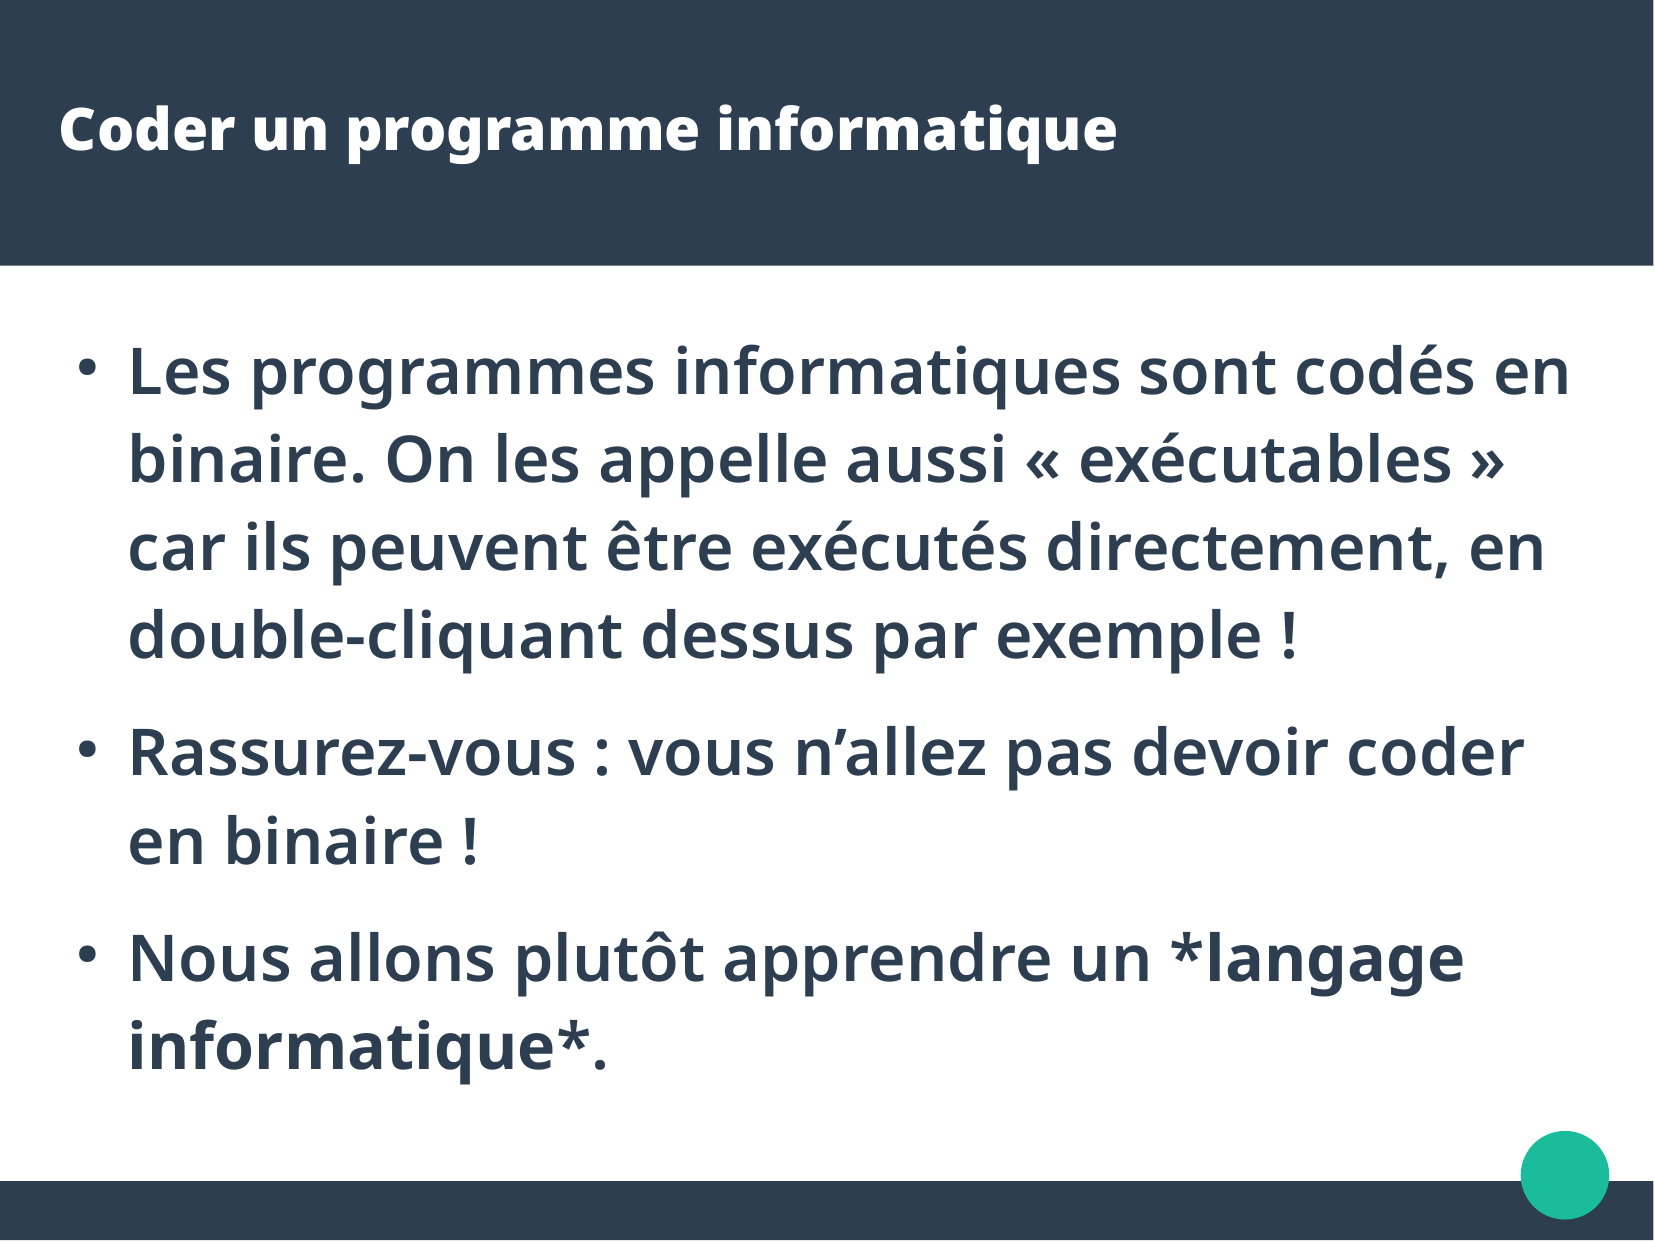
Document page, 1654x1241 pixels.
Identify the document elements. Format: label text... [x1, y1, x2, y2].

title Coder un programme informatique [59, 49, 1595, 207]
list Les programmes informatiques sont codés en binaire. On les appelle aussi « exécutables » car ils peuvent être exécutés directement, en double-cliquant dessus par exemple ! Rassurez-vous : vous n’allez pas devoir coder en binaire ! Nous allons plutôt apprendre un *langage informatique*. [59, 324, 1595, 1152]
